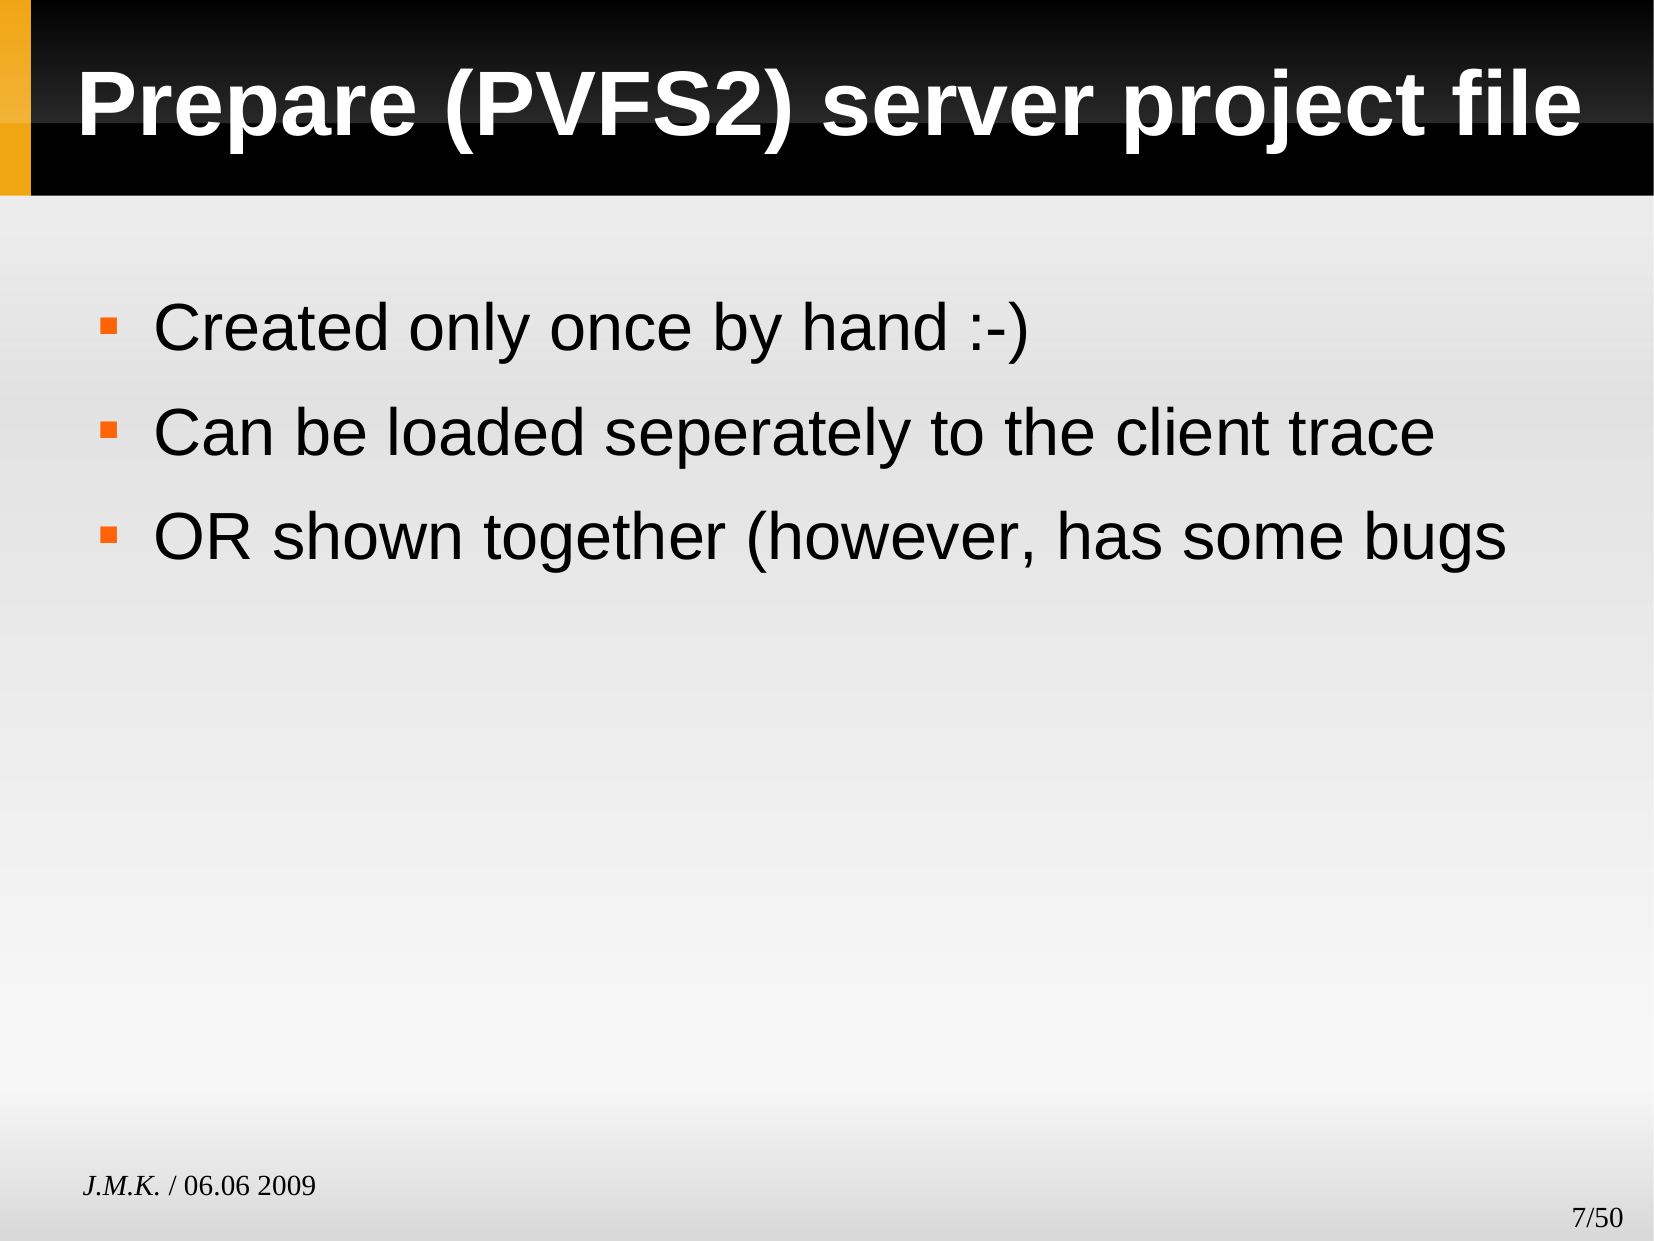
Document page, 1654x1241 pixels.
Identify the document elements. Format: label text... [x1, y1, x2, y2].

title Prepare (PVFS2) server project file [76, 7, 1625, 200]
list Created only once by hand :-) Can be loaded seperately to the client trace OR shown together (however, has some bugs [82, 290, 1571, 1094]
picture [0, 0, 1654, 1241]
